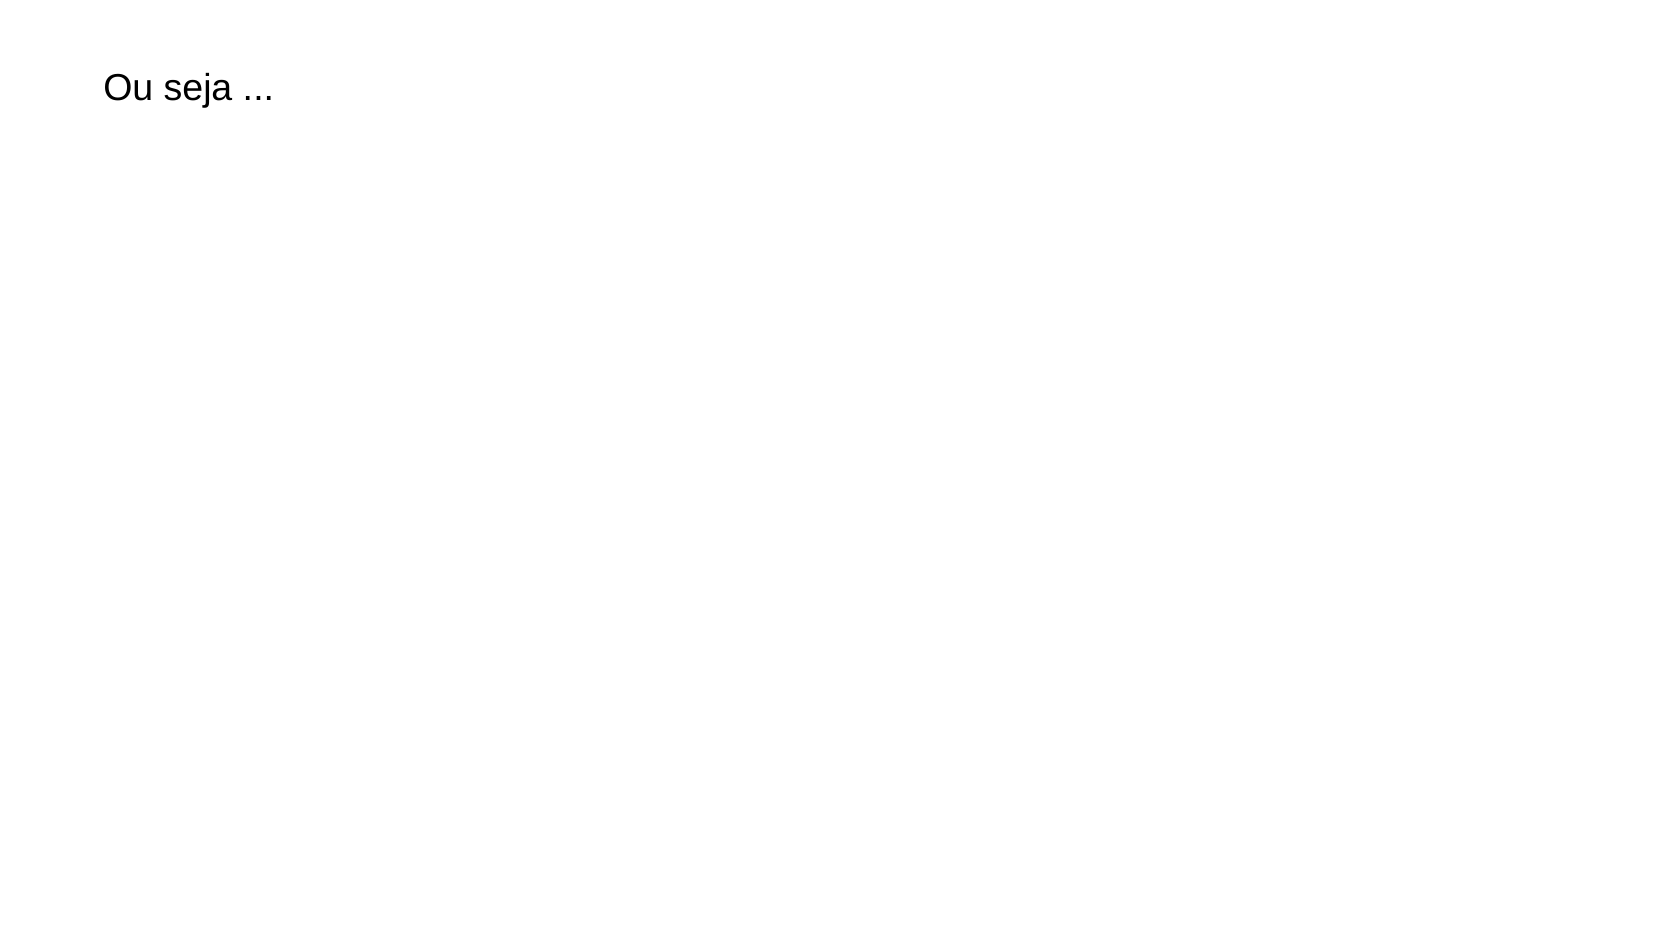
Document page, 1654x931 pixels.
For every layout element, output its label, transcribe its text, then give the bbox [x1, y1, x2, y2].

text_box Ou seja ... [88, 59, 384, 158]
